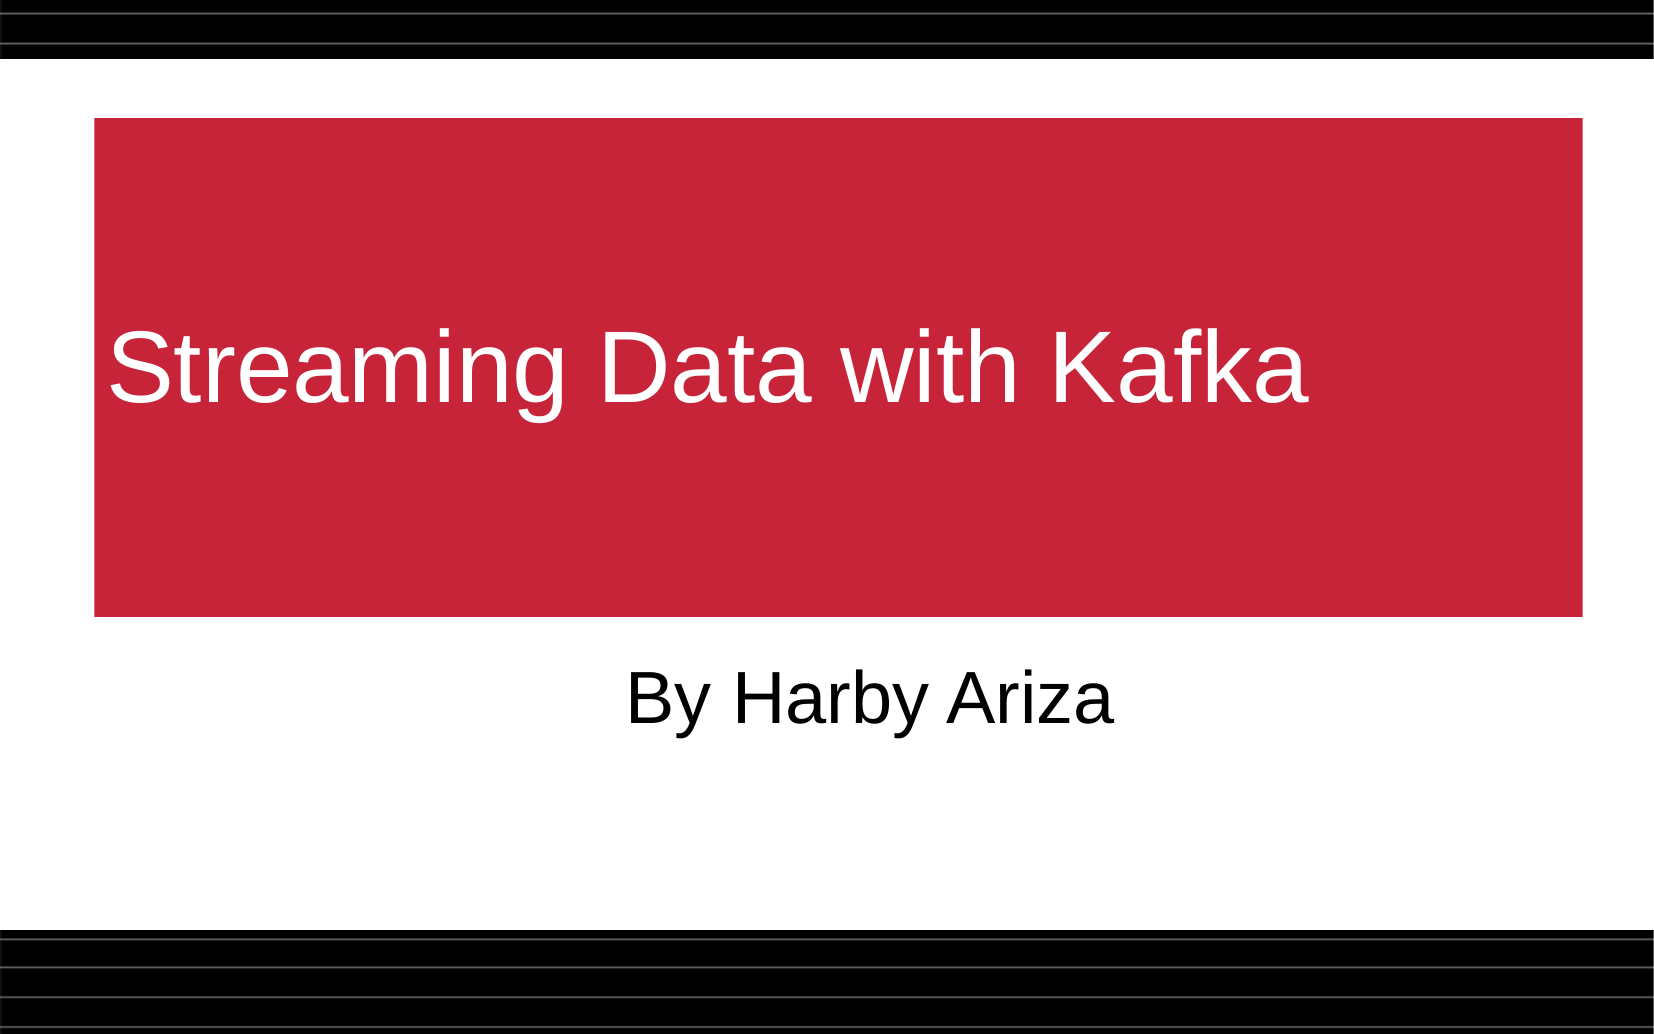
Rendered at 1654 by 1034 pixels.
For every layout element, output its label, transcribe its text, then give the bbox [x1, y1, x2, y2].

subtitle By Harby Ariza [625, 656, 1489, 893]
picture [0, 0, 1654, 59]
title Streaming Data with Kafka [94, 118, 1583, 617]
picture [0, 930, 1654, 1034]
